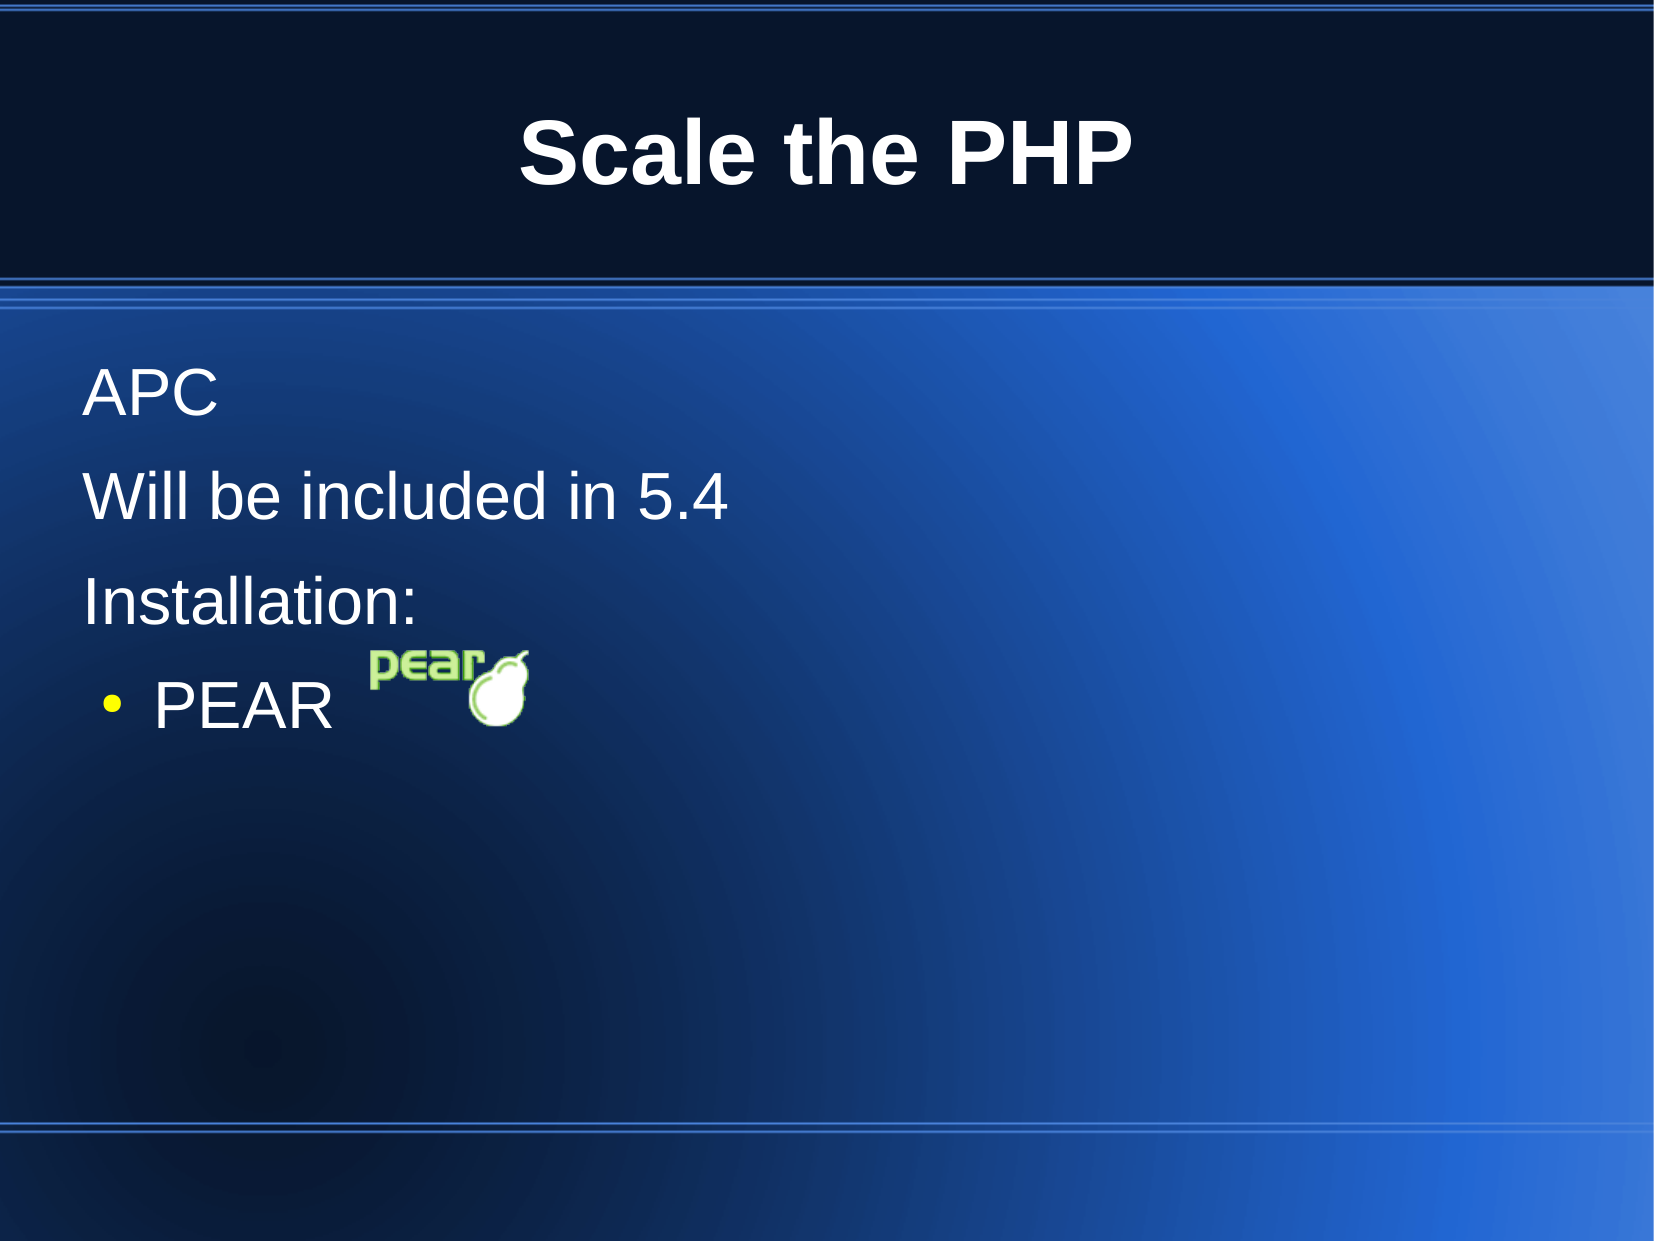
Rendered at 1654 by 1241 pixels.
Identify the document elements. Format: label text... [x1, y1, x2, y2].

picture [0, 0, 1654, 1241]
list APC Will be included in 5.4 Installation: PEAR [82, 355, 1565, 1174]
title Scale the PHP [82, 49, 1571, 257]
